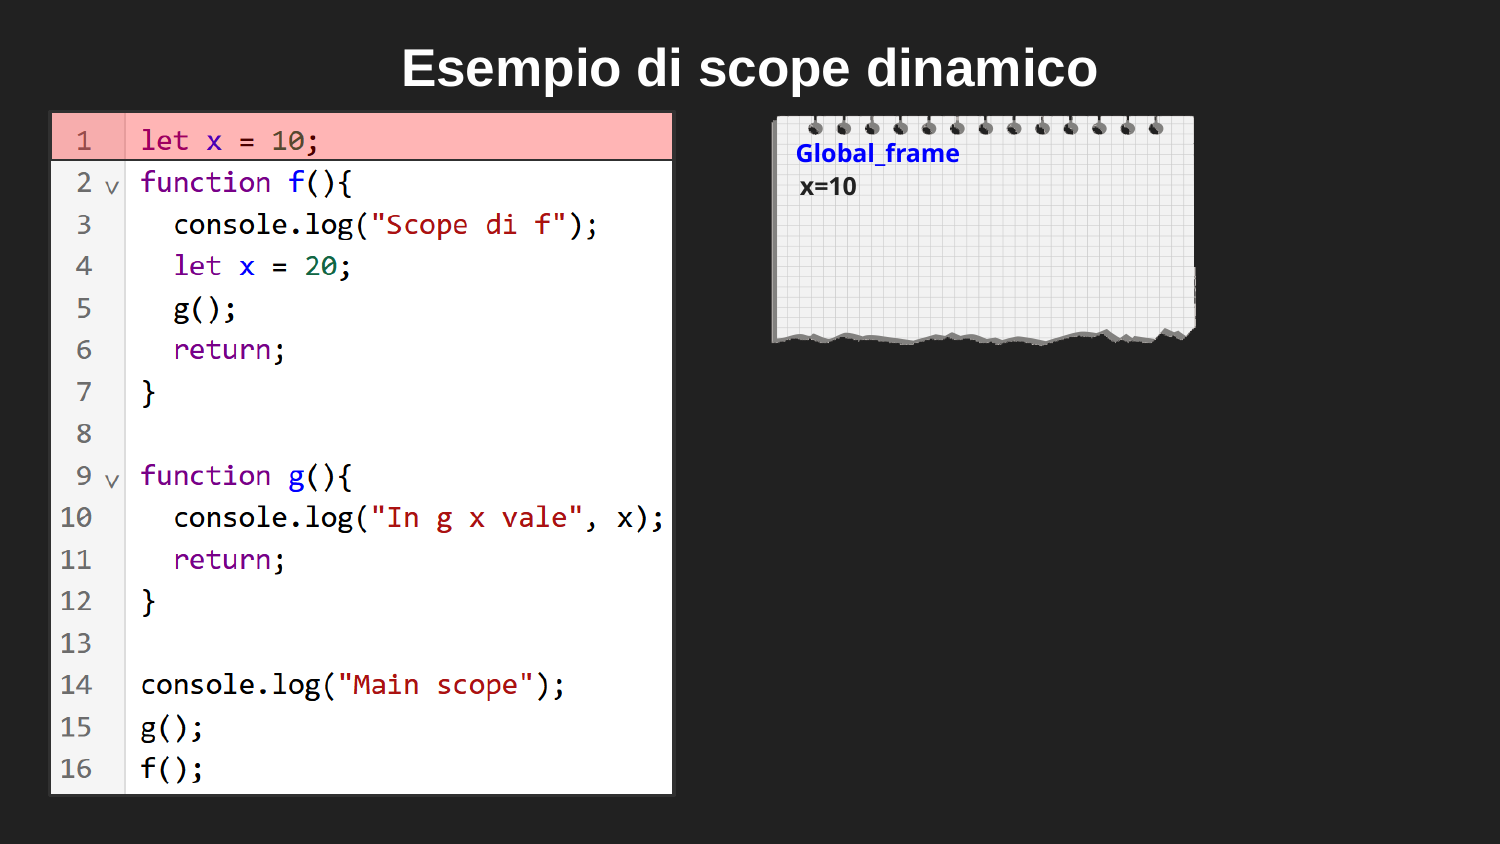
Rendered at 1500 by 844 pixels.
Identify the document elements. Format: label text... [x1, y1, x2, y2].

picture [764, 112, 1206, 350]
title Esempio di scope dinamico [51, 18, 1449, 113]
picture [51, 160, 673, 794]
text_box [51, 112, 673, 160]
text_box Global_frame [780, 143, 1057, 183]
text_box x=10 [784, 176, 1062, 216]
